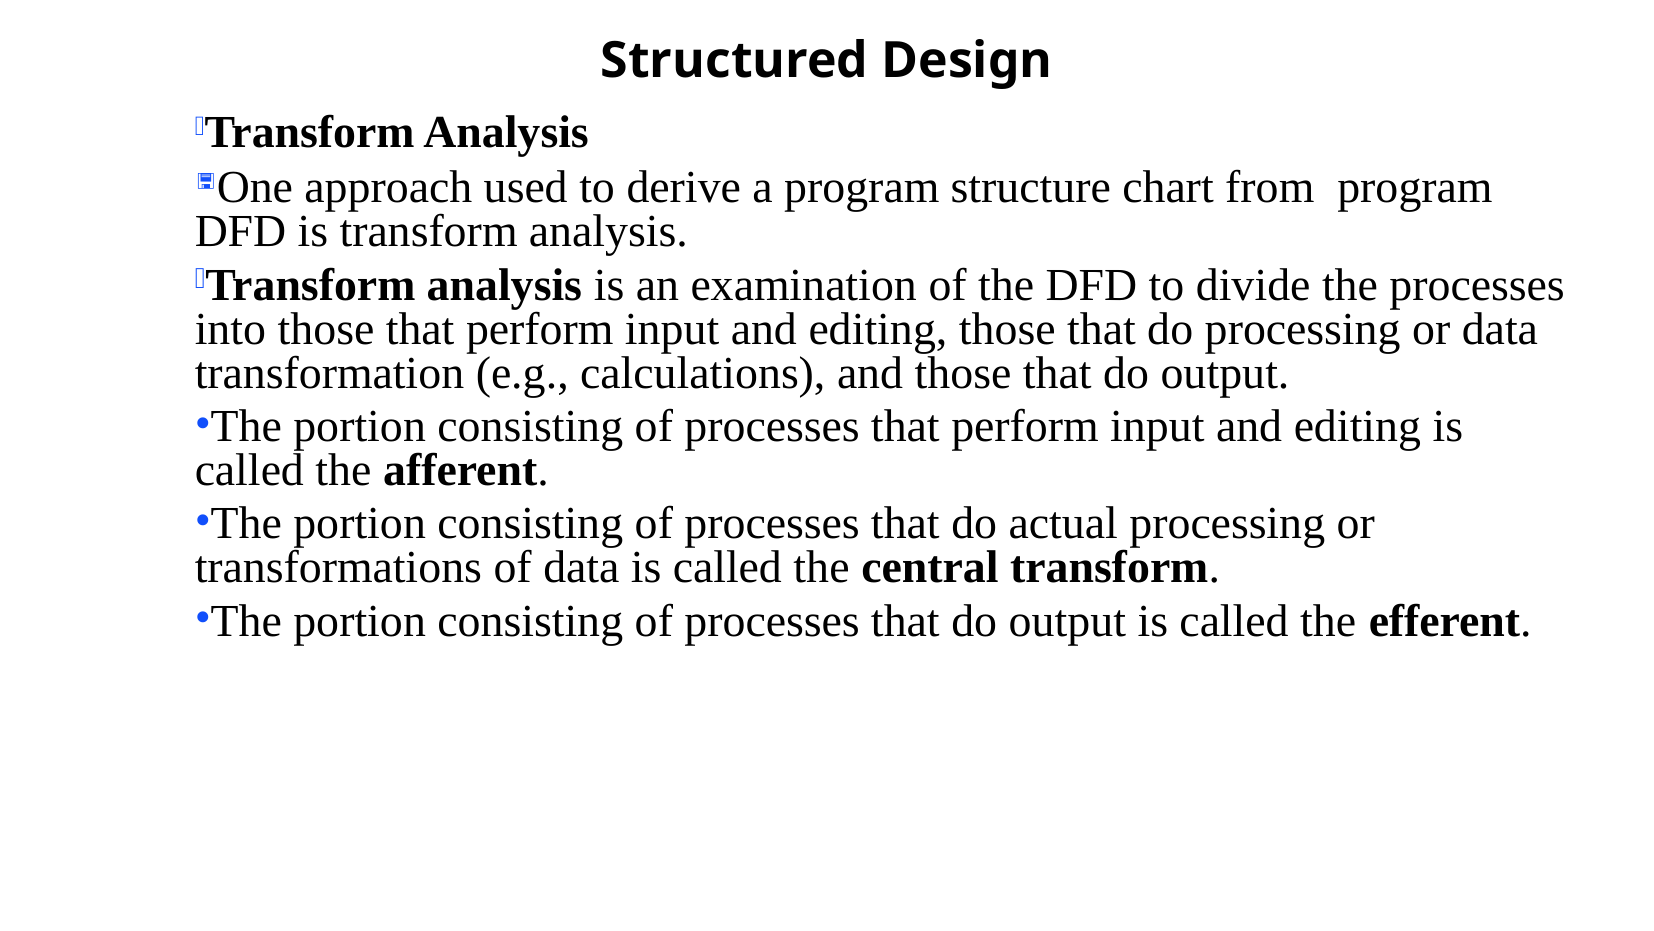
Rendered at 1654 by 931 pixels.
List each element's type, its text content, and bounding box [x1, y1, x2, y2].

title Structured Design [248, 20, 1406, 83]
list Transform Analysis One approach used to derive a program structure chart from program DFD is transform analysis. Transform analysis is an examination of the DFD to divide the processes into those that perform input and editing, those that do processing or data transformation (e.g., calculations), and those that do output. The portion consisting of processes that perform input and editing is called the afferent. The portion consisting of processes that do actual processing or transformations of data is called the central transform. The portion consisting of processes that do output is called the efferent. [179, 105, 1586, 705]
